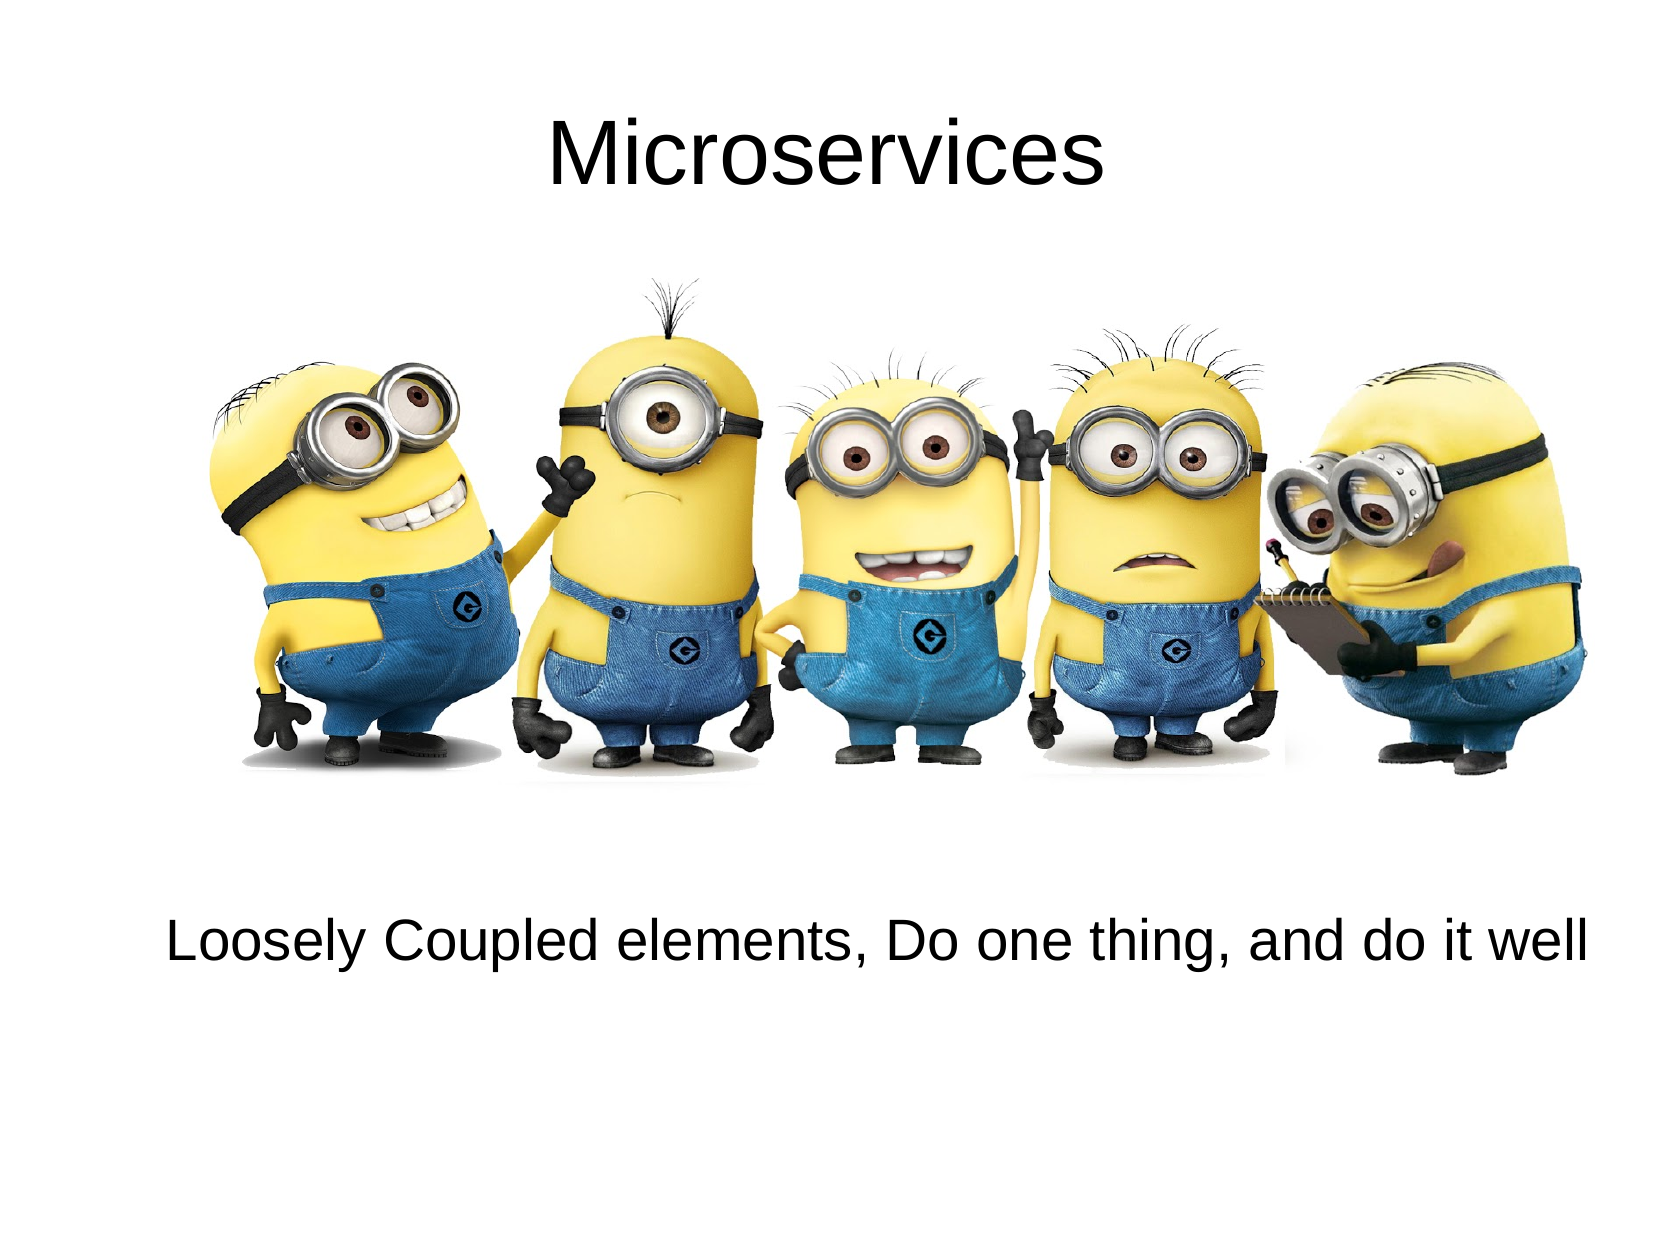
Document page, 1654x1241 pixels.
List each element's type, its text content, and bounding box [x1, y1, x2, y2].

title Microservices [82, 49, 1571, 257]
picture [188, 278, 1595, 804]
text_box Loosely Coupled elements, Do one thing, and do it well [150, 900, 1607, 981]
